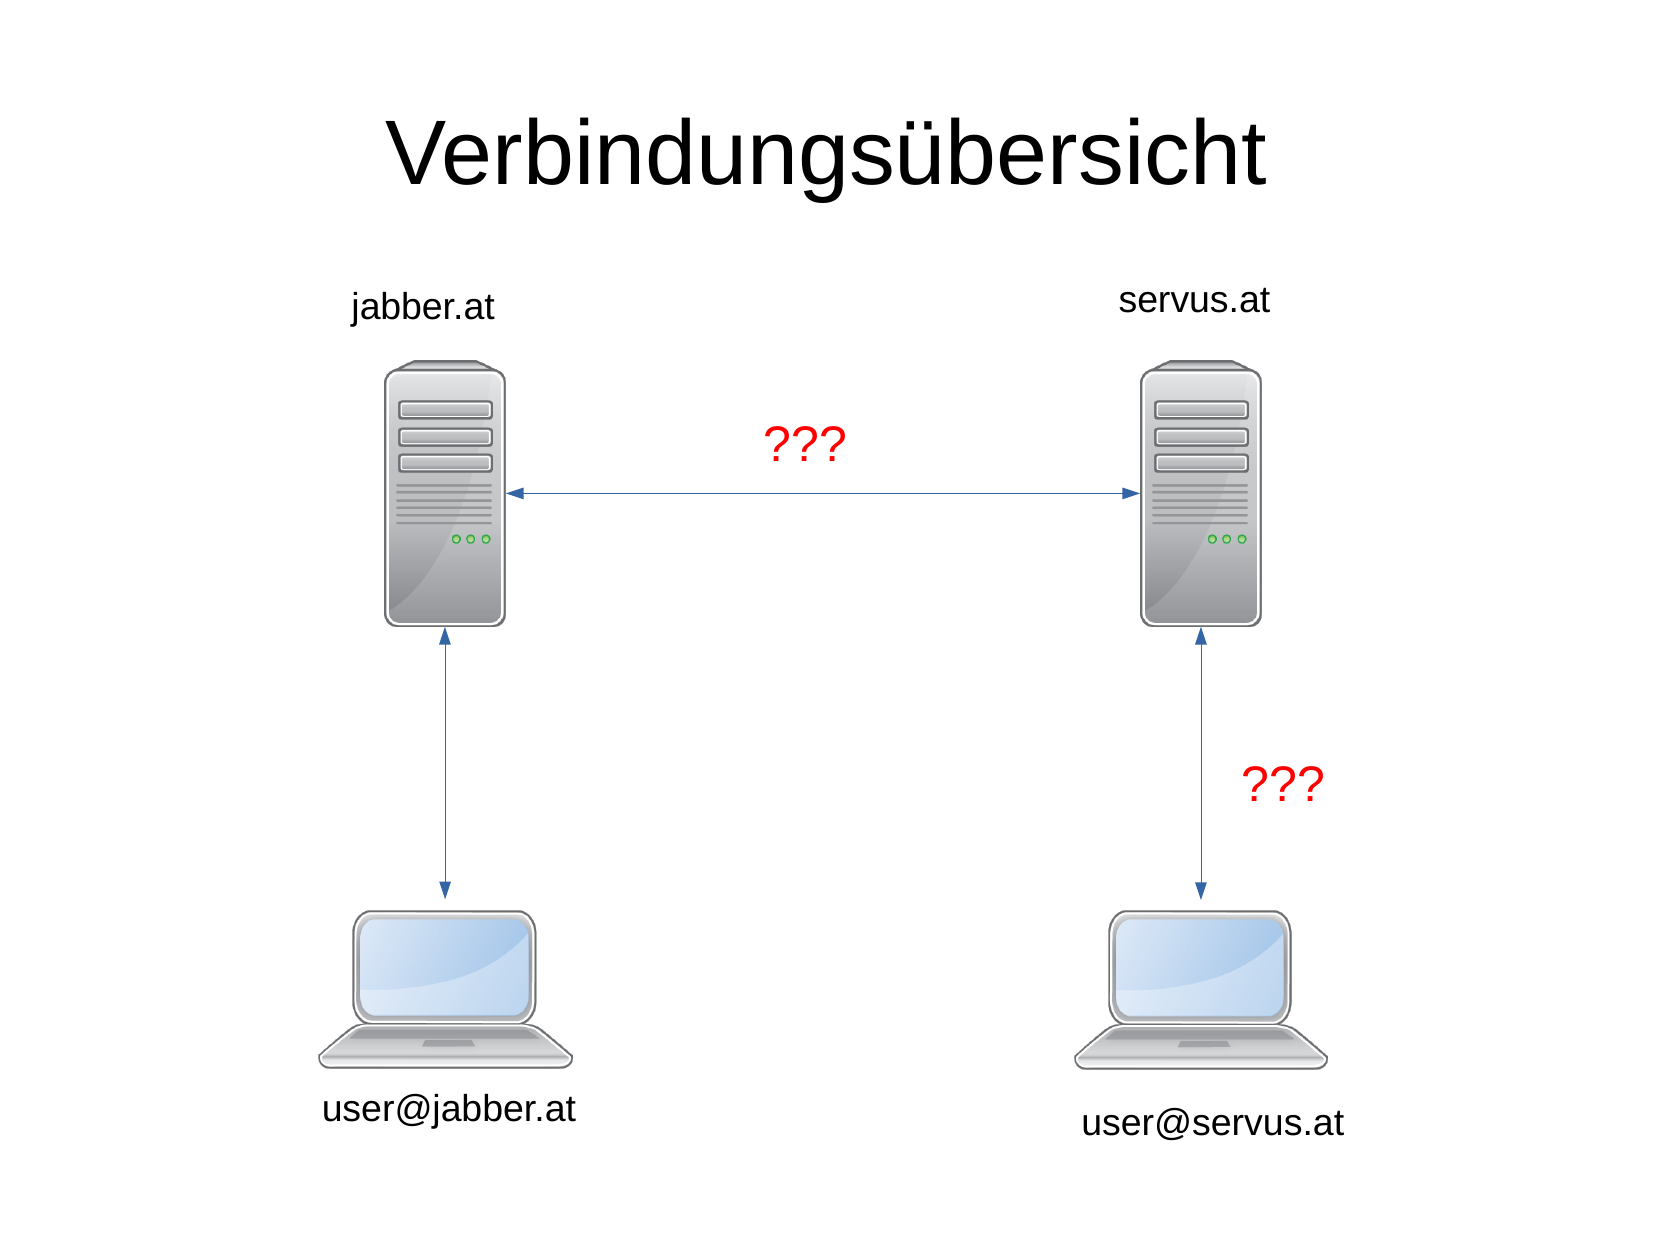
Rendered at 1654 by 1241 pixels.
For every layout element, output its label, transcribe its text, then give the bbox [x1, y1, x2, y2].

picture [1140, 360, 1262, 627]
text_box user@servus.at [1066, 1093, 1363, 1151]
picture [307, 899, 584, 1080]
picture [384, 360, 506, 627]
text_box jabber.at [336, 278, 522, 336]
picture [1063, 899, 1339, 1081]
text_box servus.at [1103, 271, 1289, 329]
text_box user@jabber.at [307, 1080, 596, 1137]
title Verbindungsübersicht [82, 49, 1571, 257]
text_box ??? [1226, 749, 1346, 821]
text_box ??? [749, 408, 868, 480]
